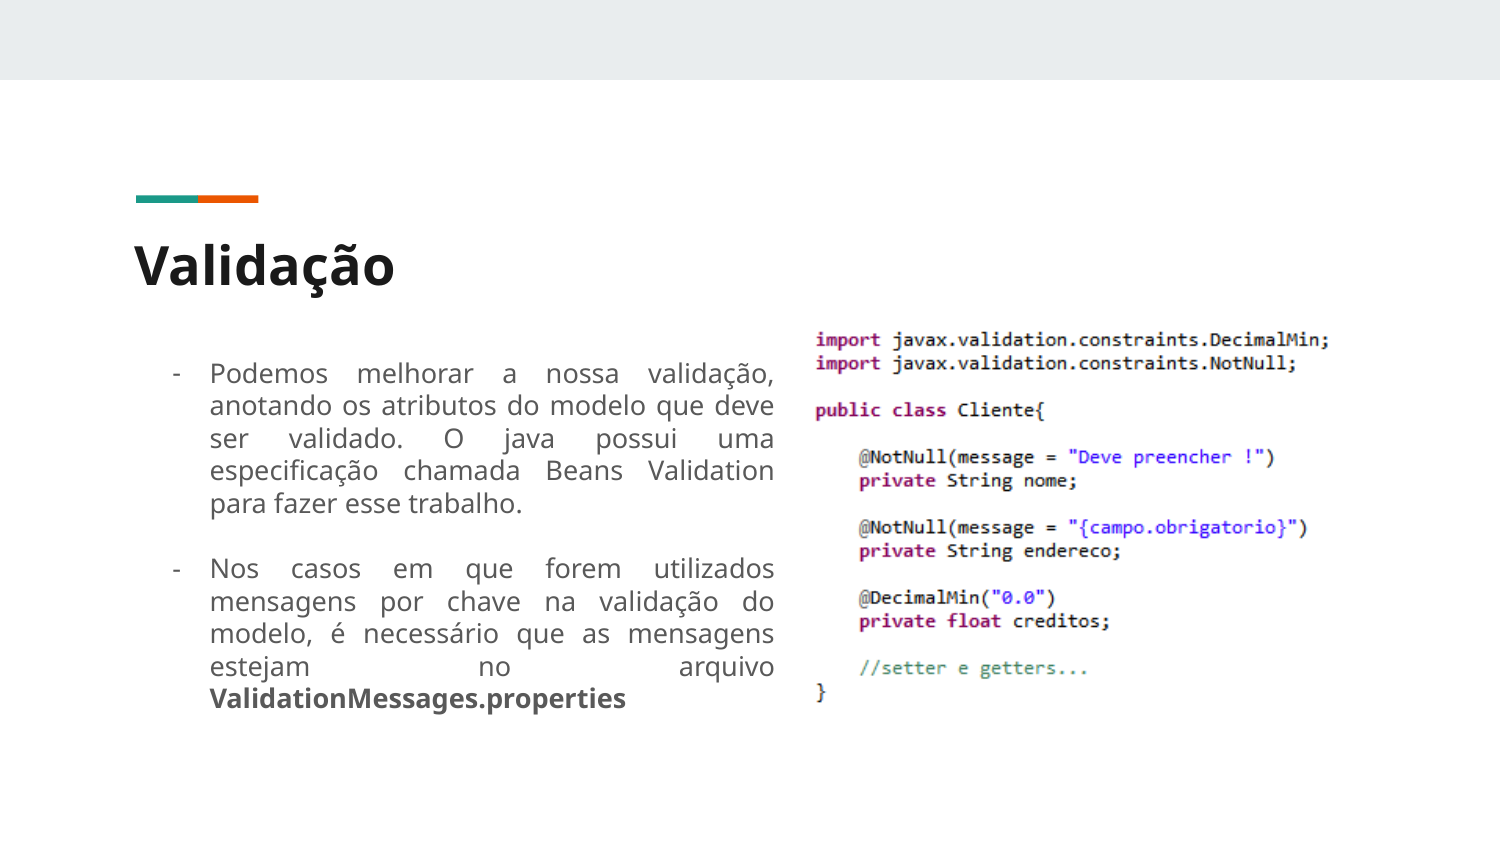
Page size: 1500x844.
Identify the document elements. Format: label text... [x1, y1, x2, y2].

list Podemos melhorar a nossa validação, anotando os atributos do modelo que deve ser validado. O java possui uma especificação chamada Beans Validation para fazer esse trabalho. Nos casos em que forem utilizados mensagens por chave na validação do modelo, é necessário que as mensagens estejam no arquivo ValidationMessages.properties [119, 341, 790, 712]
title Validação [119, 216, 1381, 305]
picture [814, 329, 1334, 715]
